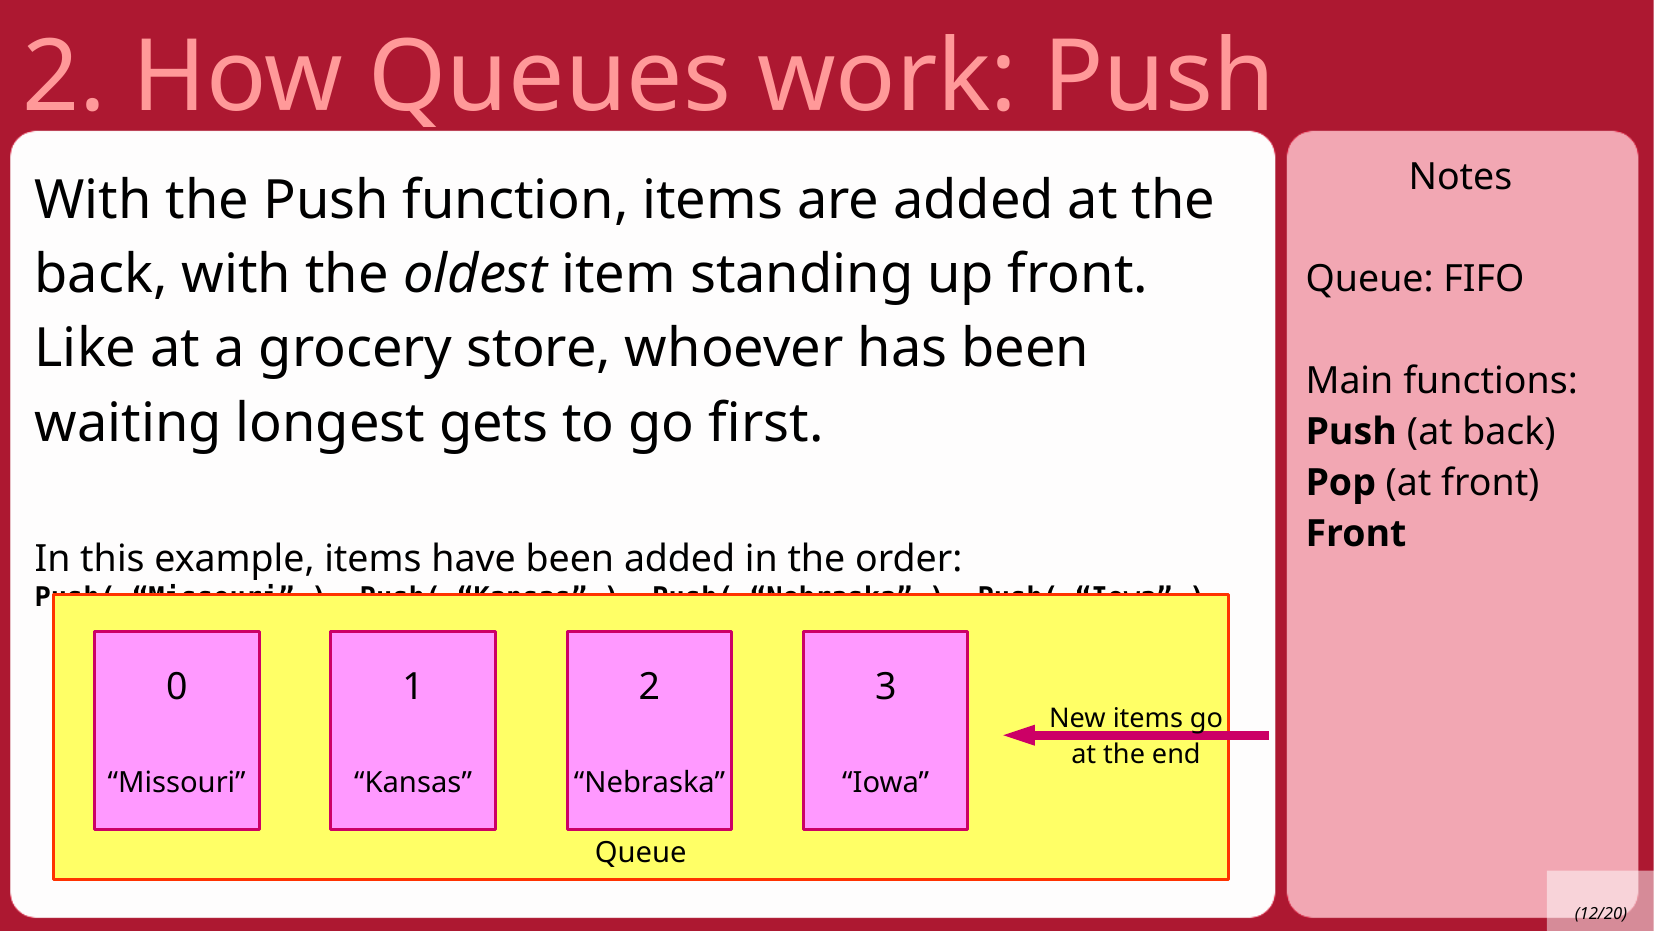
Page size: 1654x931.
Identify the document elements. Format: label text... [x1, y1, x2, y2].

text_box 2 “Nebraska” [567, 631, 732, 830]
text_box Queue [53, 594, 1229, 880]
text_box Notes Queue: FIFO Main functions: Push (at back) Pop (at front) Front [1290, 141, 1631, 494]
text_box With the Push function, items are added at the back, with the oldest item standing up front. Like at a grocery store, whoever has been waiting longest gets to go first. In this example, items have been added in the order: Push( “Missouri” ), Push( “Kansas” ), Push( “Nebraska” ), Push( “Iowa” ). [34, 160, 1248, 539]
text_box 1 “Kansas” [330, 631, 496, 830]
text_box 0 “Missouri” [94, 631, 260, 830]
picture [0, 0, 1654, 931]
text_box 3 “Iowa” [803, 631, 968, 830]
title 2. How Queues work: Push [22, 7, 1511, 136]
text_box (<number>/20) [1546, 877, 1654, 931]
